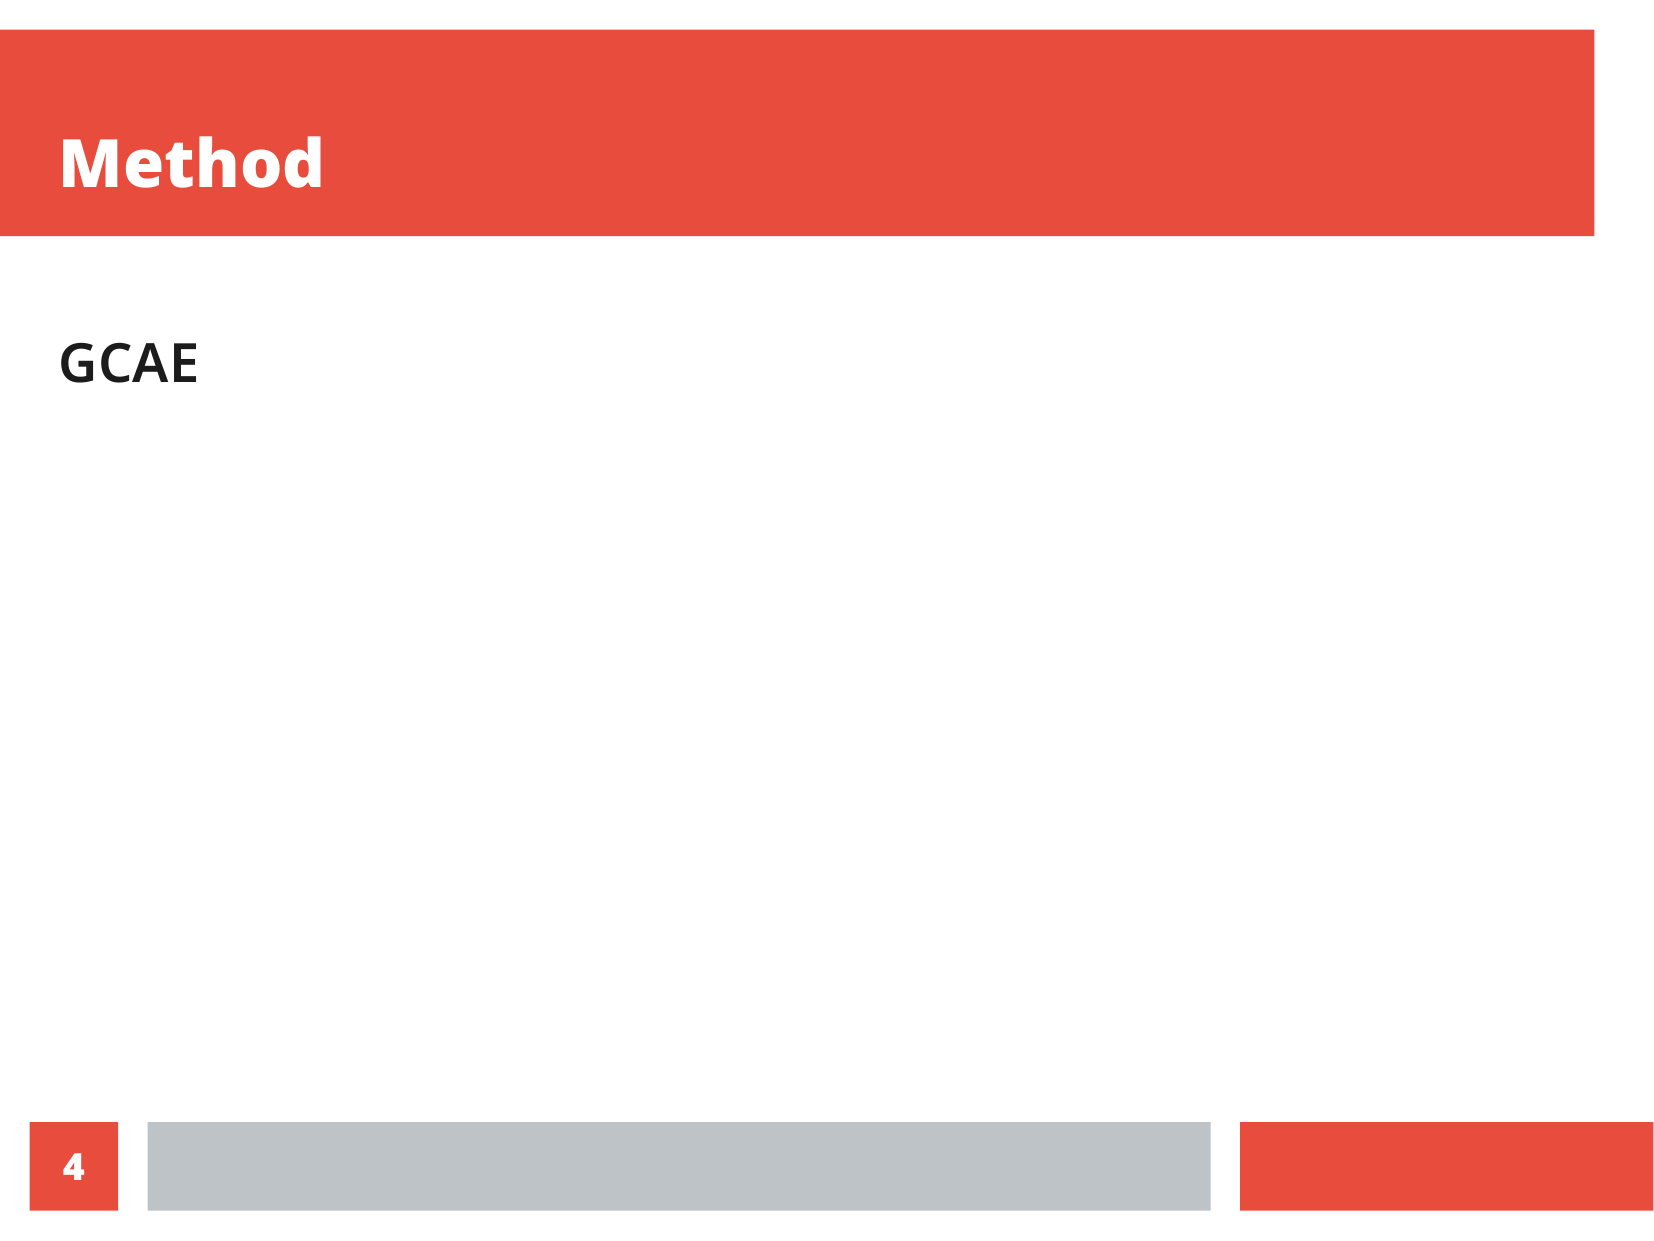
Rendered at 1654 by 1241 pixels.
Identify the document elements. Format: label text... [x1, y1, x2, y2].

title Method [59, 59, 1595, 207]
list GCAE [59, 324, 1565, 1093]
